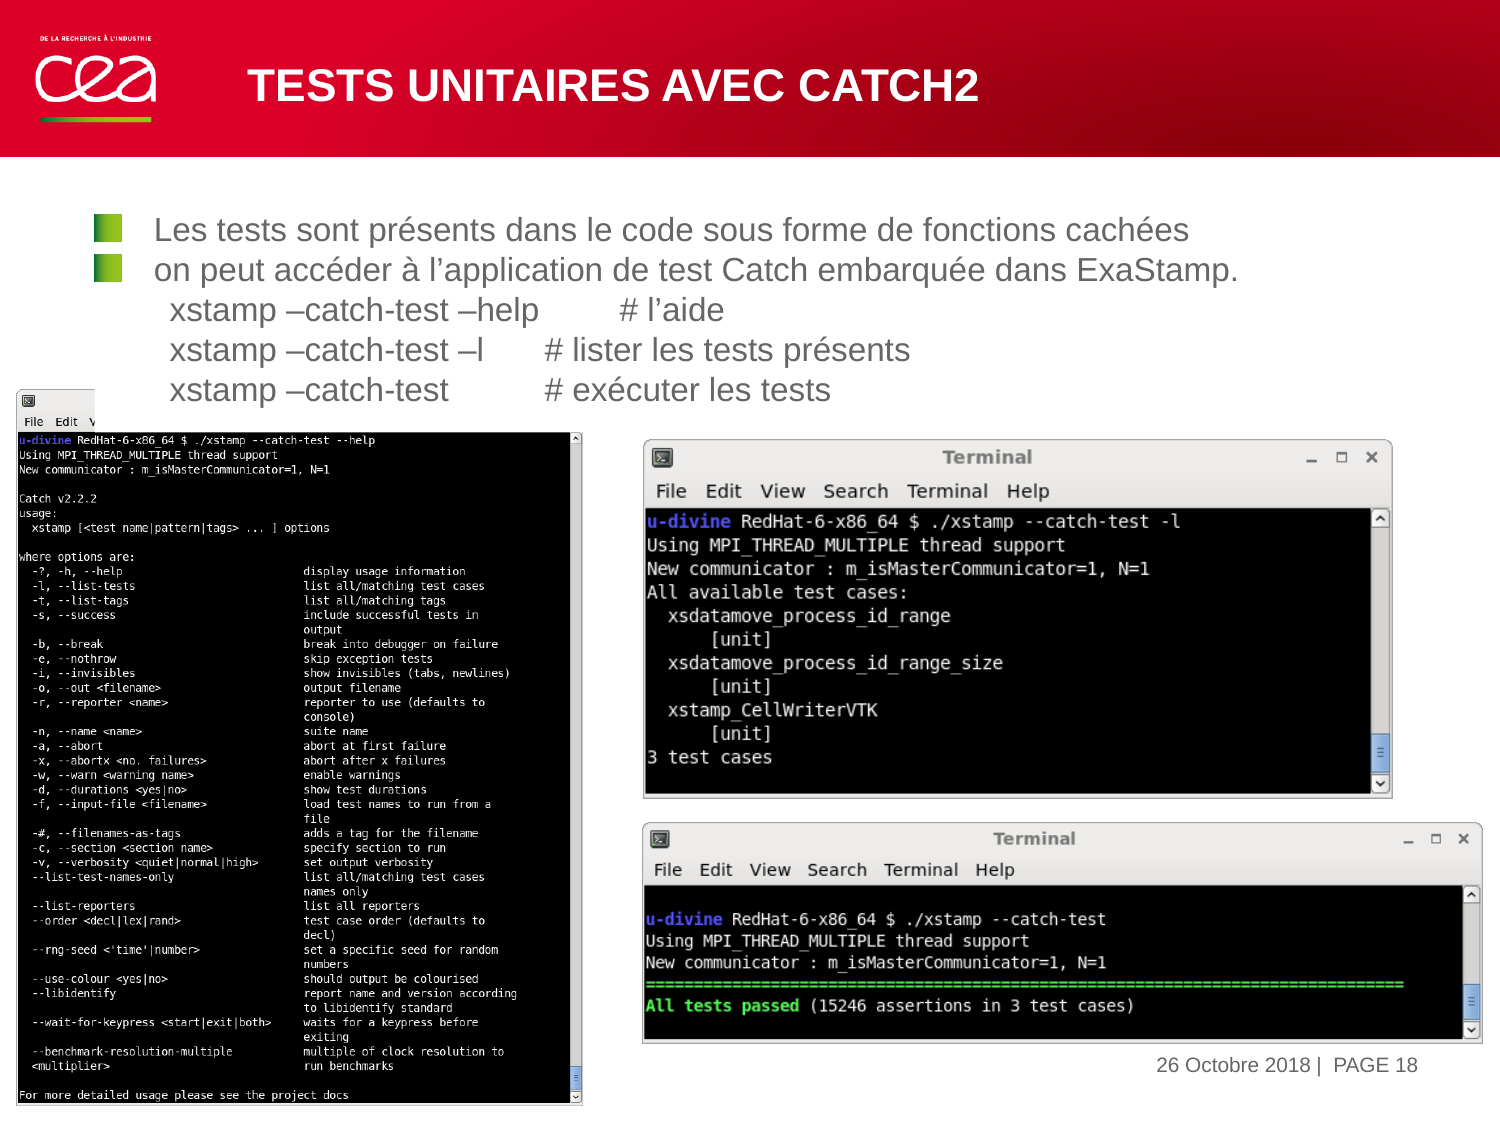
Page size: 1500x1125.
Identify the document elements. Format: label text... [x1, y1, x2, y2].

footer 26 Octobre 2018 [583, 1034, 1311, 1095]
picture [643, 439, 1393, 799]
slide_number | PAGE <number> [1316, 1034, 1500, 1094]
title Tests unitaires avec catch2 [247, 8, 1436, 158]
picture [642, 822, 1483, 1044]
picture [16, 389, 583, 1106]
picture [0, 0, 1500, 157]
list Les tests sont présents dans le code sous forme de fonctions cachées on peut accéder à l’application de test Catch embarquée dans ExaStamp. xstamp –catch-test –help # l’aide xstamp –catch-test –l # lister les tests présents xstamp –catch-test # exécuter les tests [94, 208, 1436, 433]
